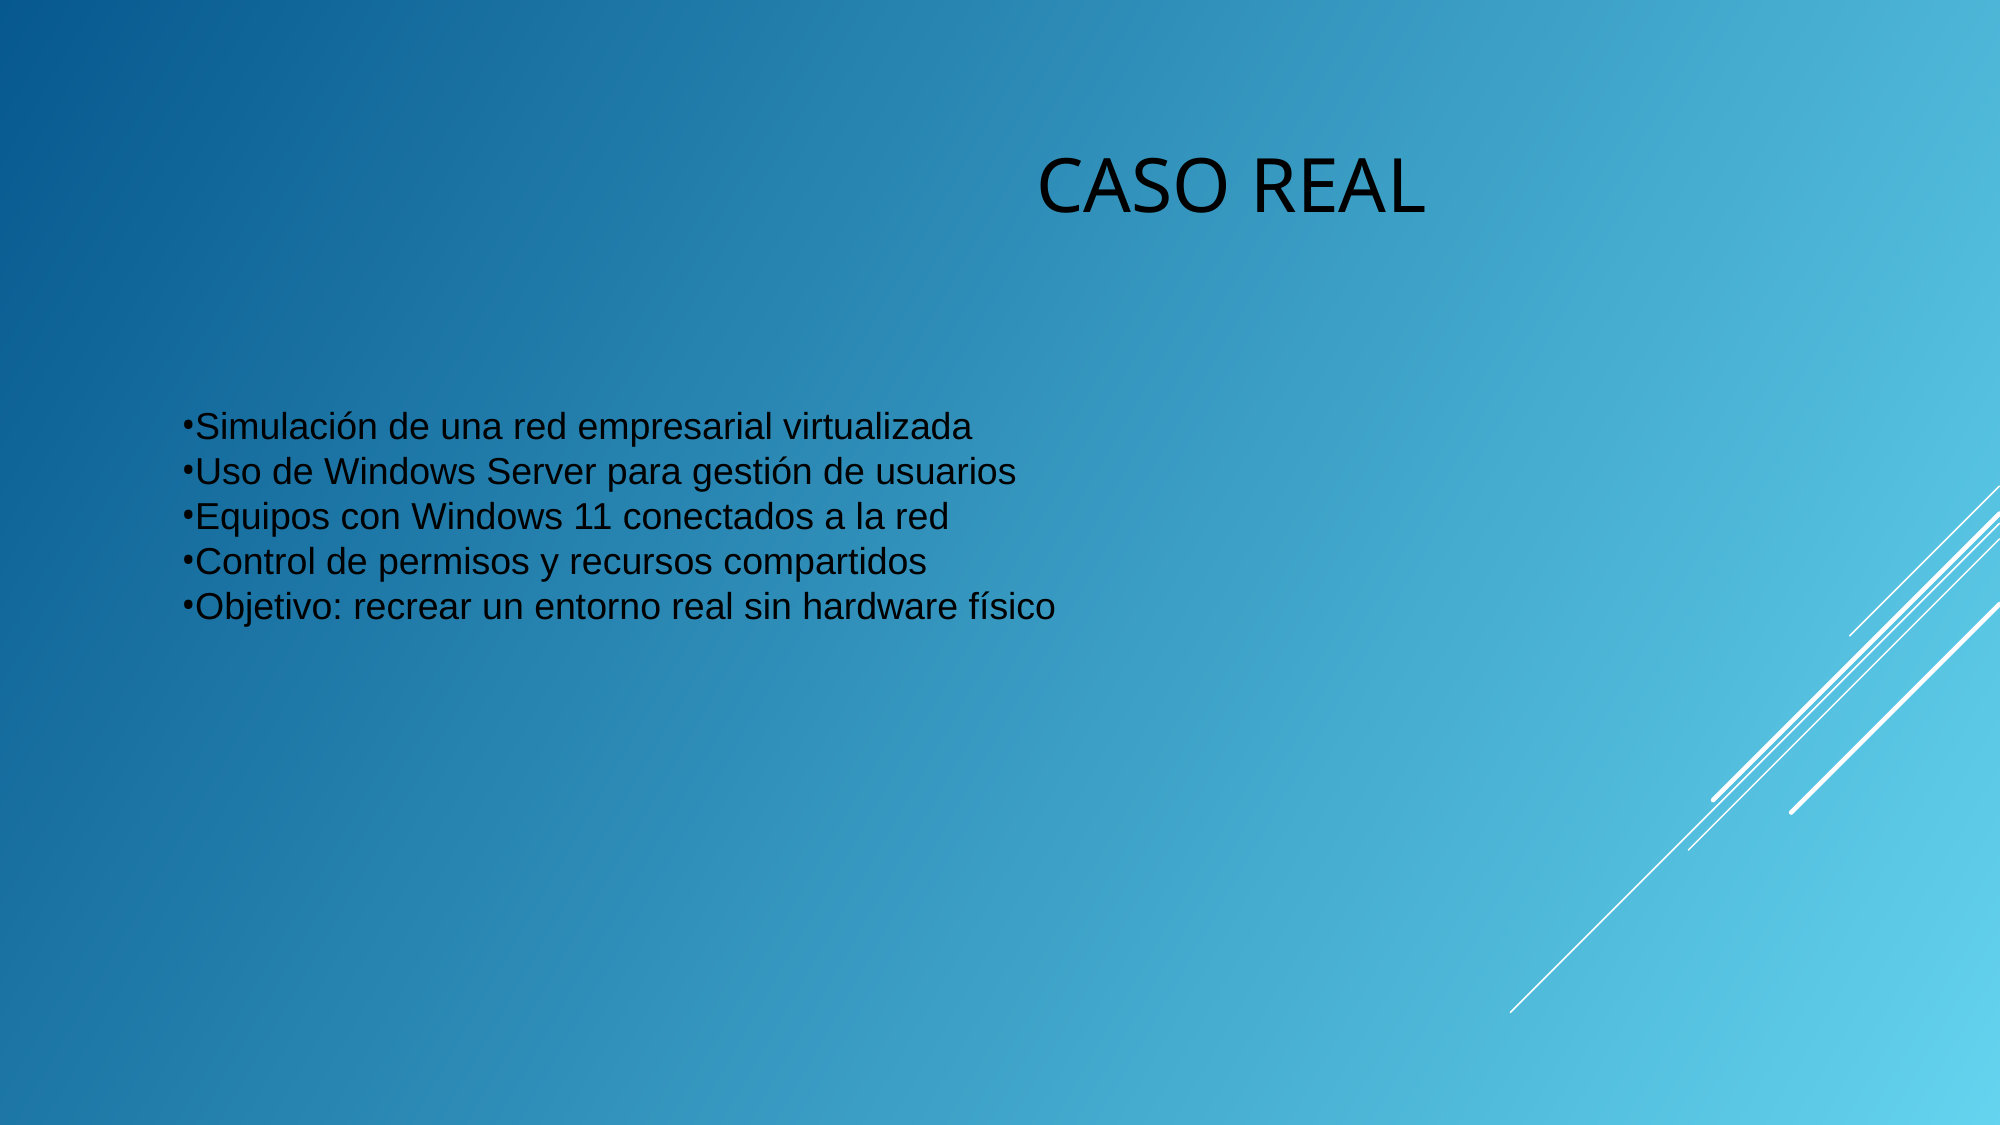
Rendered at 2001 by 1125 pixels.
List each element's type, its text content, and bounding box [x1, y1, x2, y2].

title Caso real [1021, 112, 1870, 253]
list Simulación de una red empresarial virtualizada Uso de Windows Server para gestión de usuarios Equipos con Windows 11 conectados a la red Control de permisos y recursos compartidos Objetivo: recrear un entorno real sin hardware físico [166, 348, 1275, 636]
